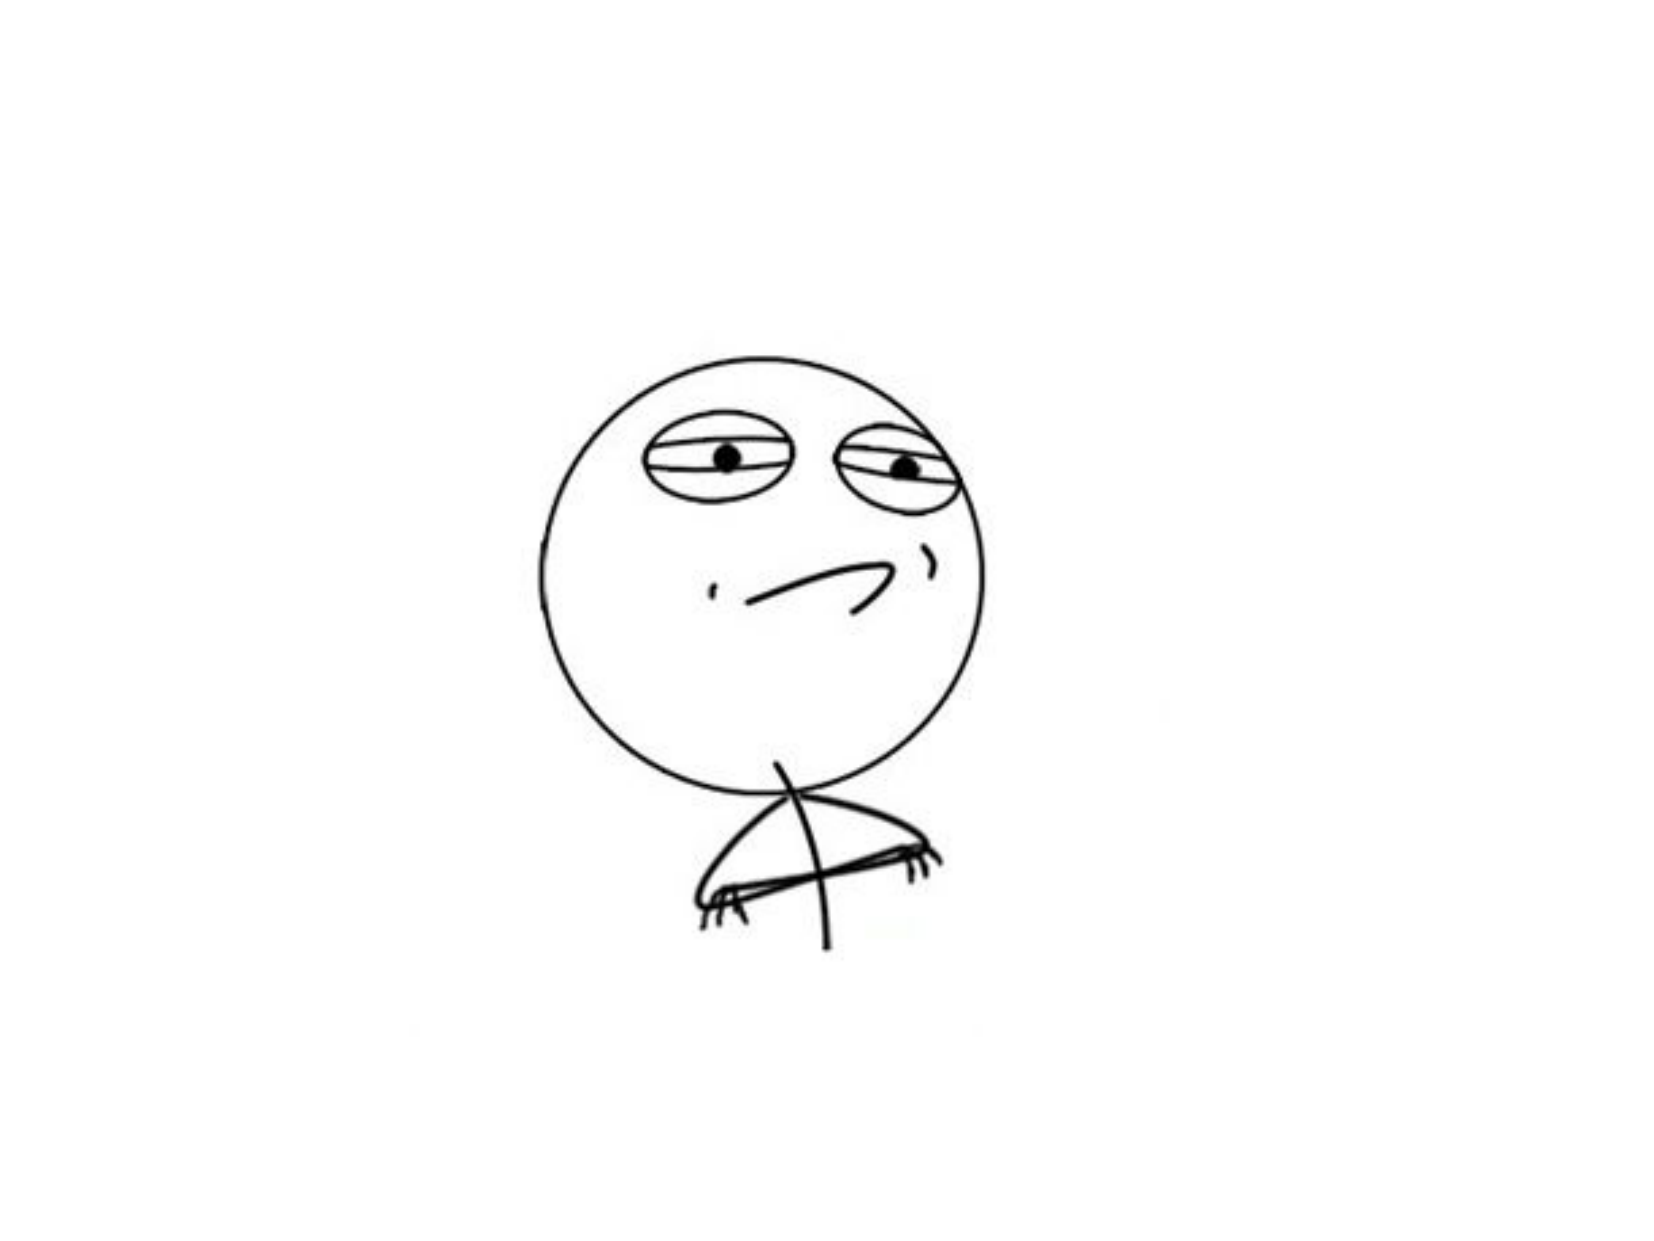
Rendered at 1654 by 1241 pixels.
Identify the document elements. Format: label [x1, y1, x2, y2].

picture [238, 224, 1321, 1037]
